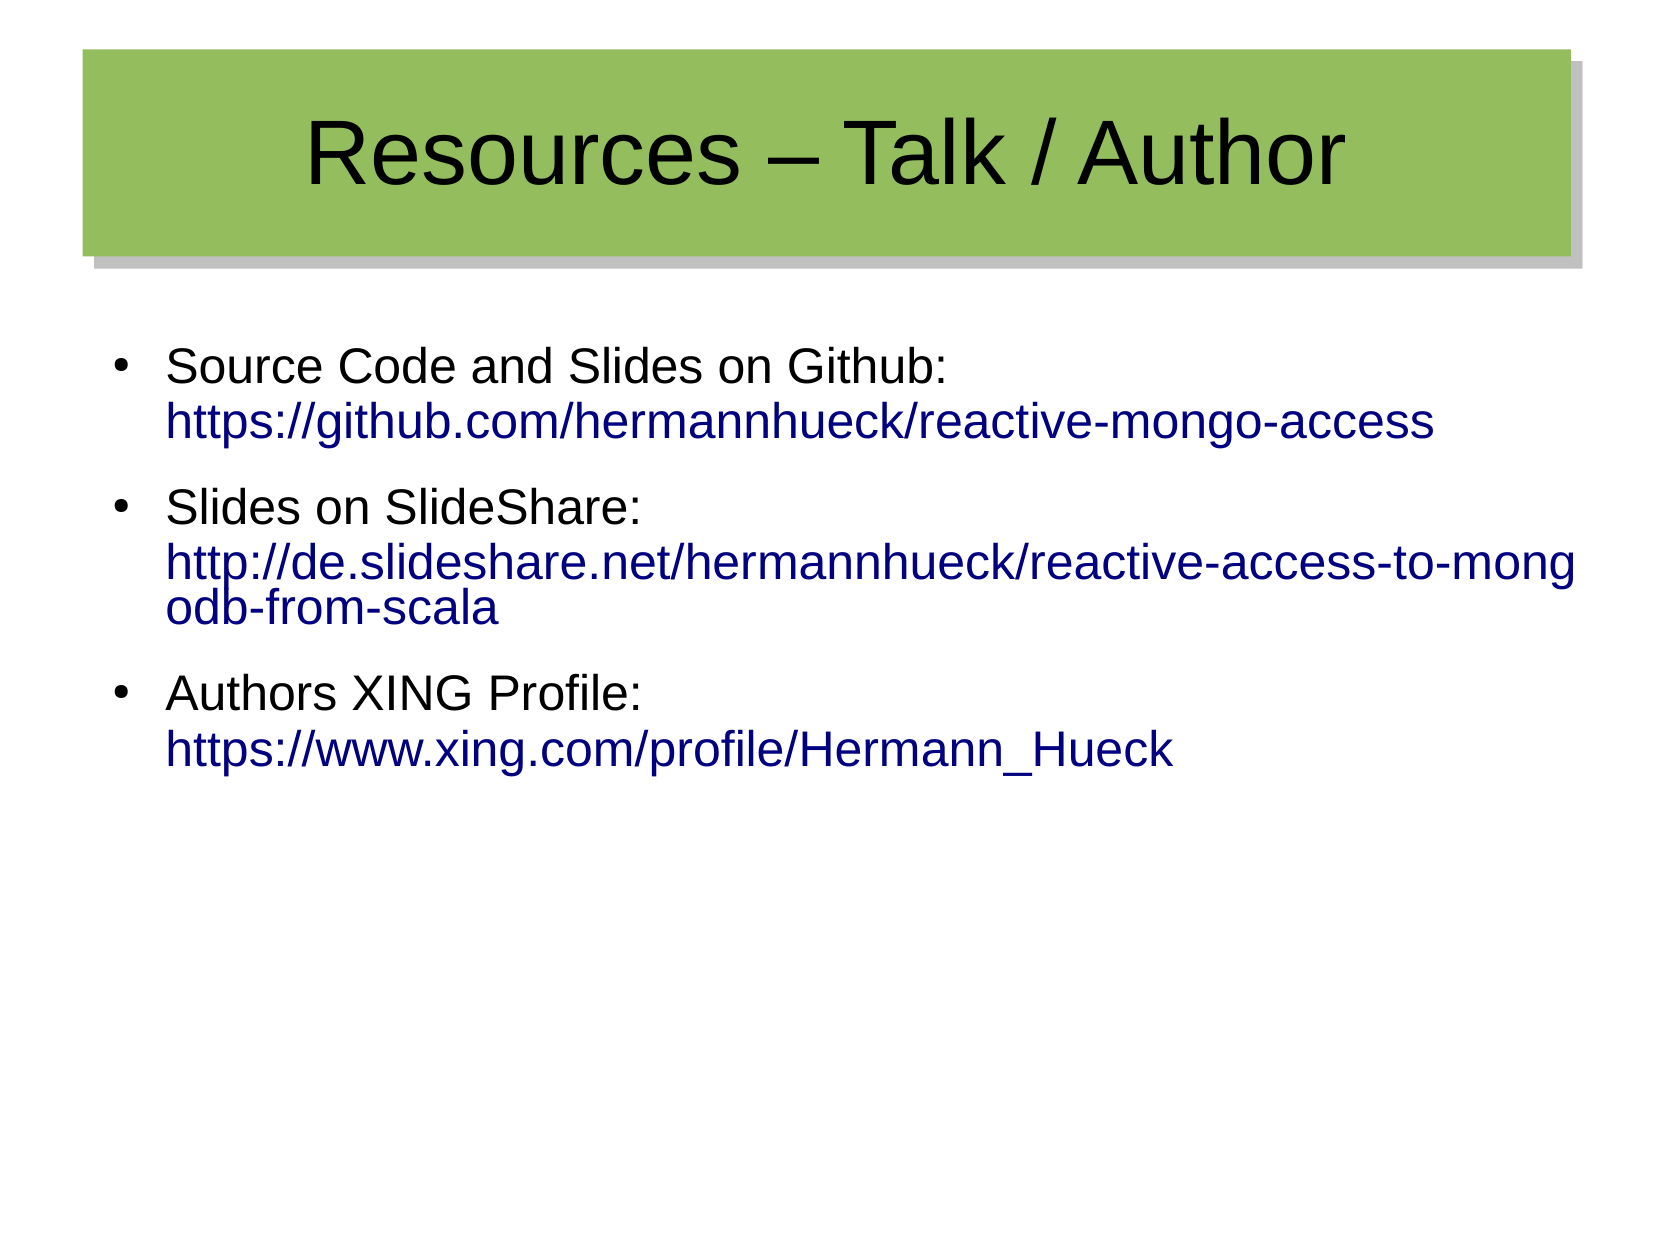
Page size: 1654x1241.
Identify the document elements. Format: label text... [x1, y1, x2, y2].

list Source Code and Slides on Github: https://github.com/hermannhueck/reactive-mongo-access Slides on SlideShare: http://de.slideshare.net/hermannhueck/reactive-access-to-mongodb-from-scala Authors XING Profile: https://www.xing.com/profile/Hermann_Hueck [94, 337, 1583, 1123]
title Resources – Talk / Author [82, 49, 1571, 257]
